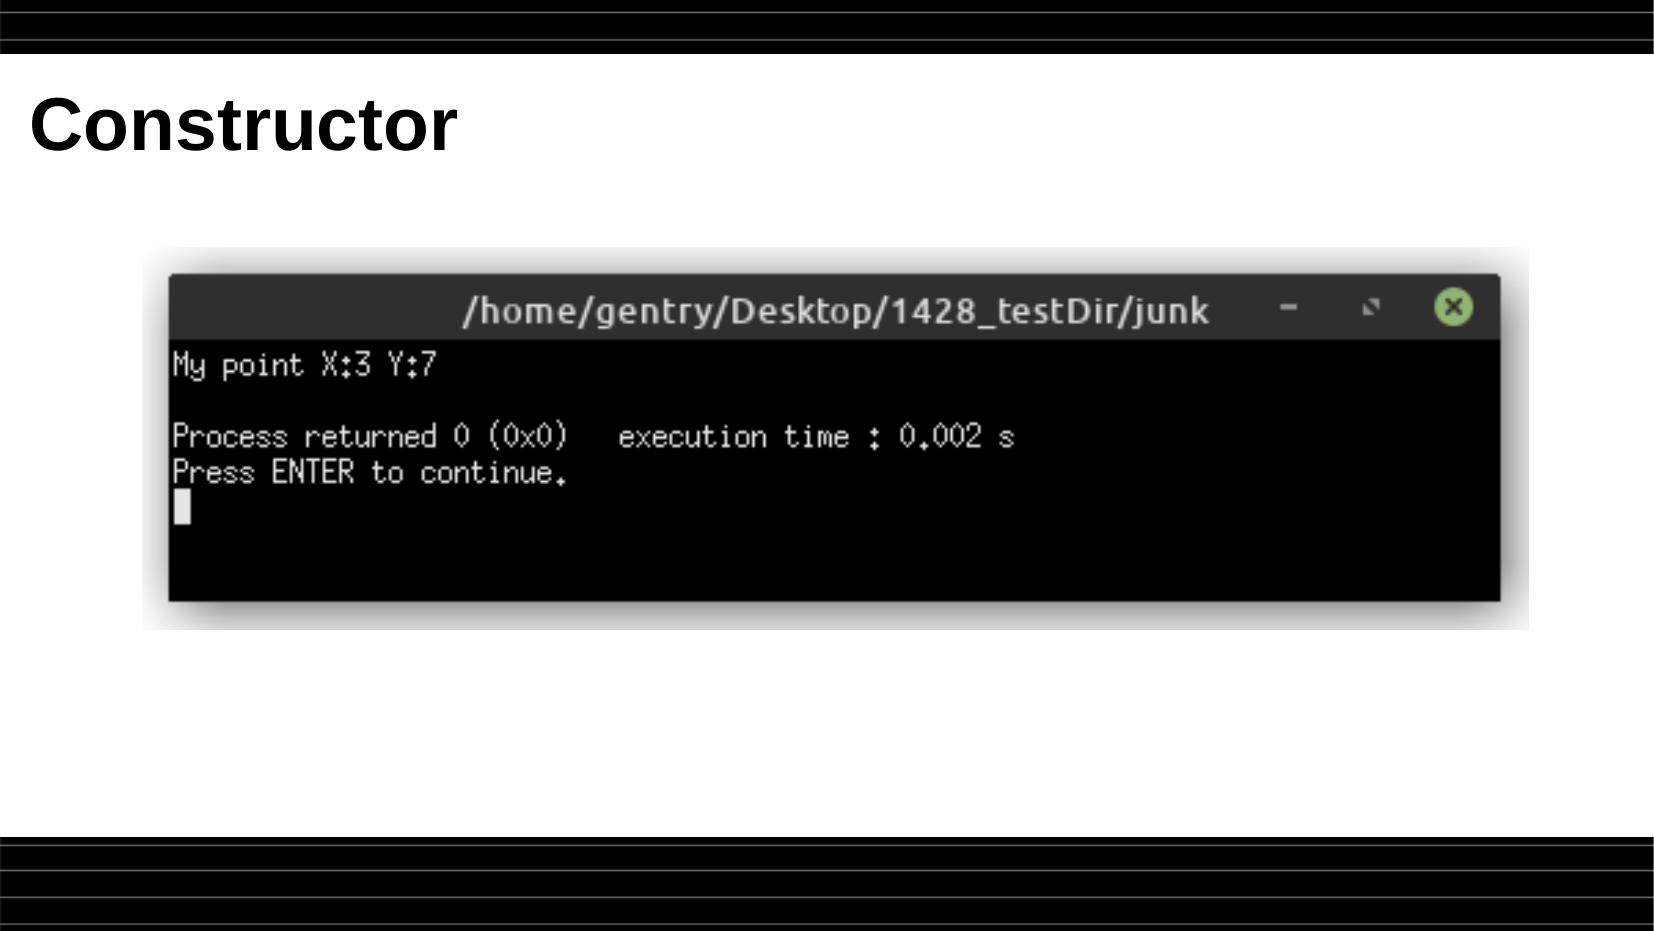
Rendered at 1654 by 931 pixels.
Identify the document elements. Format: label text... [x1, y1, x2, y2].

picture [0, 0, 1654, 54]
text_box Constructor [15, 75, 1546, 174]
picture [0, 837, 1654, 931]
picture [142, 247, 1529, 631]
